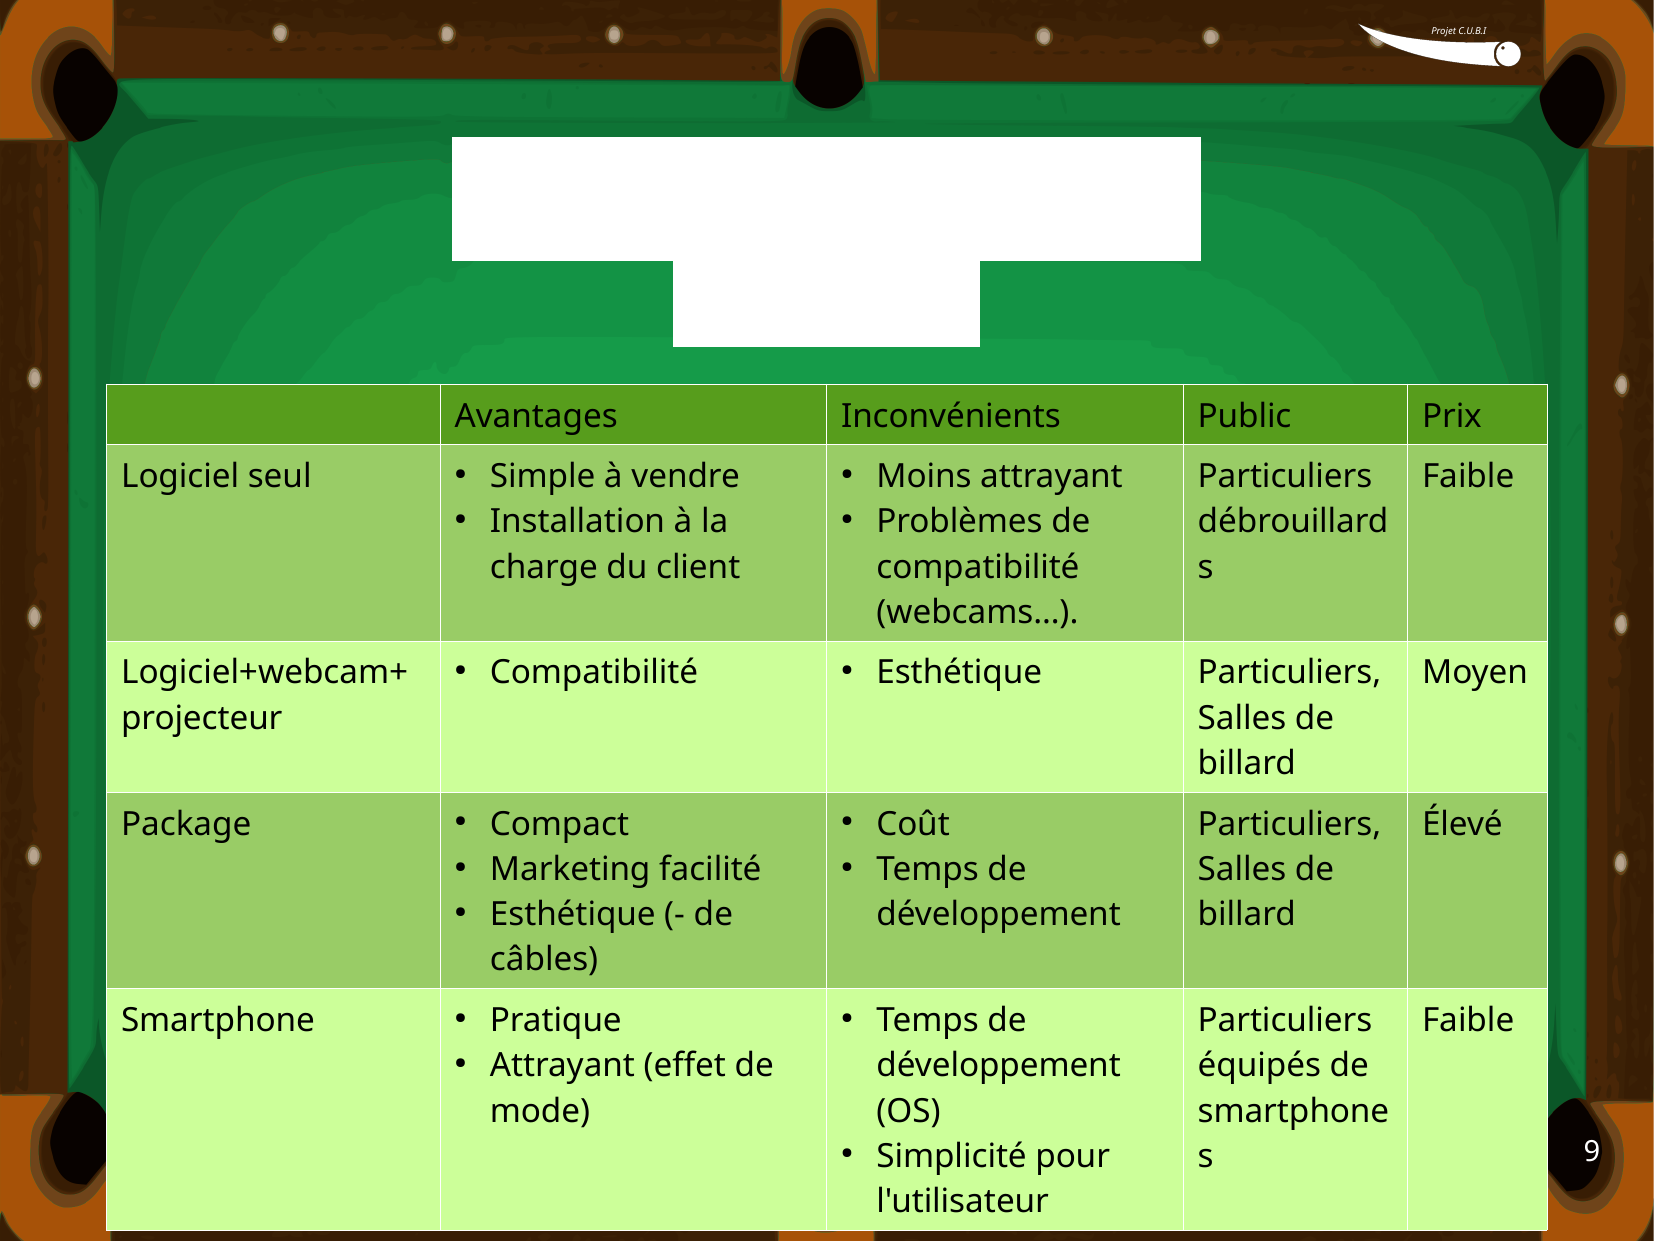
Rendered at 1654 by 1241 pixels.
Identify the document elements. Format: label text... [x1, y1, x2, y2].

table_header Avantages [441, 385, 826, 444]
table_cell Logiciel seul [107, 445, 440, 641]
table_cell Esthétique [827, 642, 1183, 792]
table_cell Pratique Attrayant (effet de mode) [441, 989, 826, 1230]
table_cell Particuliers, Salles de billard [1184, 642, 1407, 792]
table_cell Particuliers débrouillards [1184, 445, 1407, 641]
table_cell Moins attrayant Problèmes de compatibilité (webcams…). [827, 445, 1183, 641]
table_cell Compatibilité [441, 642, 826, 792]
table_cell Smartphone [107, 989, 440, 1230]
table_cell Coût Temps de développement [827, 793, 1183, 988]
table_cell Compact Marketing facilité Esthétique (- de câbles) [441, 793, 826, 988]
table_cell Particuliers, Salles de billard [1184, 793, 1407, 988]
table_header Prix [1408, 385, 1547, 444]
table_cell Particuliers équipés de smartphones [1184, 989, 1407, 1230]
table_header Inconvénients [827, 385, 1183, 444]
table_cell Moyen [1408, 642, 1547, 792]
table_cell Faible [1408, 445, 1547, 641]
table_header [107, 385, 440, 444]
table_cell Temps de développement (OS) Simplicité pour l'utilisateur [827, 989, 1183, 1230]
title Gestion du projet Public visé [106, 138, 1548, 346]
table_header Public [1184, 385, 1407, 444]
table_cell Package [107, 793, 440, 988]
picture [0, 0, 1654, 1241]
table_cell Élevé [1408, 793, 1547, 988]
table_cell Logiciel+webcam+projecteur [107, 642, 440, 792]
table_cell Faible [1408, 989, 1547, 1230]
table_cell Simple à vendre Installation à la charge du client [441, 445, 826, 641]
